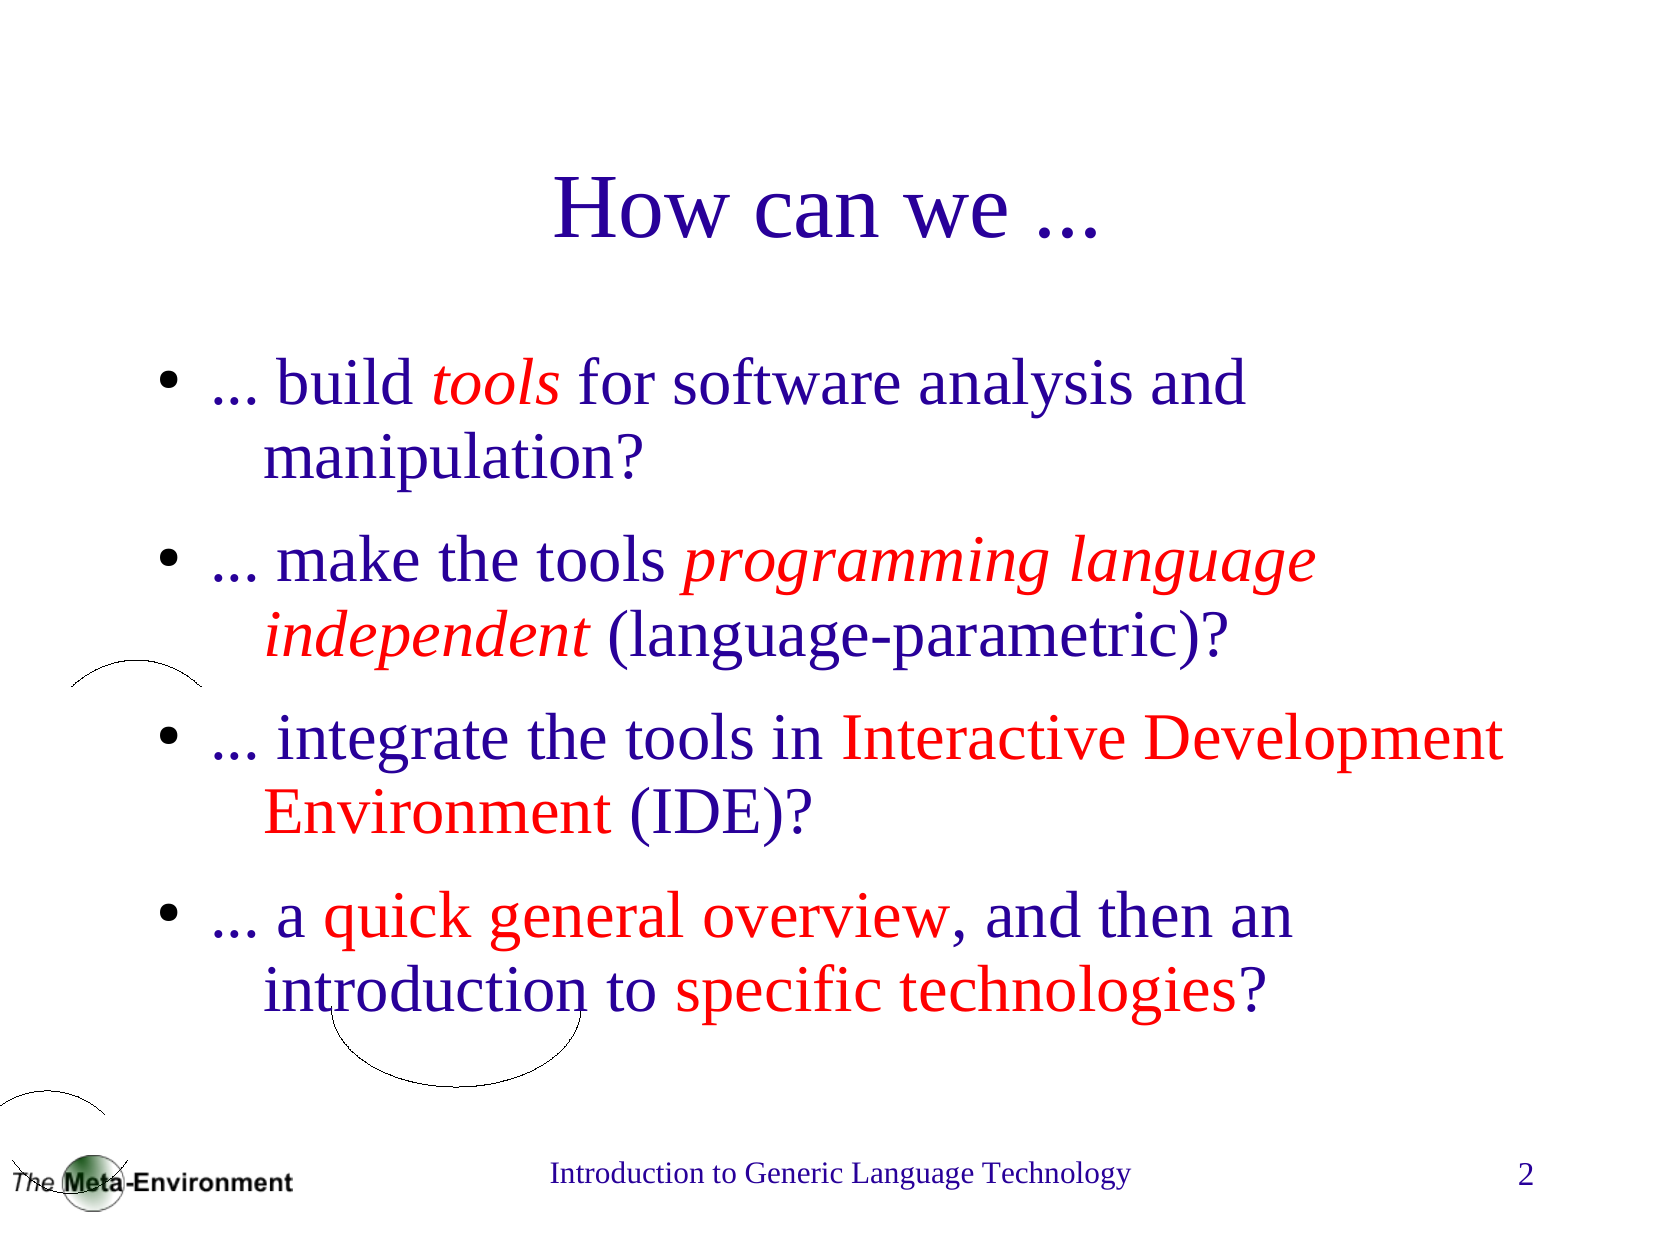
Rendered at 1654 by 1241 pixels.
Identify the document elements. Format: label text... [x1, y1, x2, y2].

title How can we ... [121, 102, 1534, 311]
picture [13, 1155, 293, 1212]
list ... build tools for software analysis and manipulation? ... make the tools programming language independent (language-parametric)? ... integrate the tools in Interactive Development Environment (IDE)? ... a quick general overview, and then an introduction to specific technologies? [121, 344, 1534, 1127]
